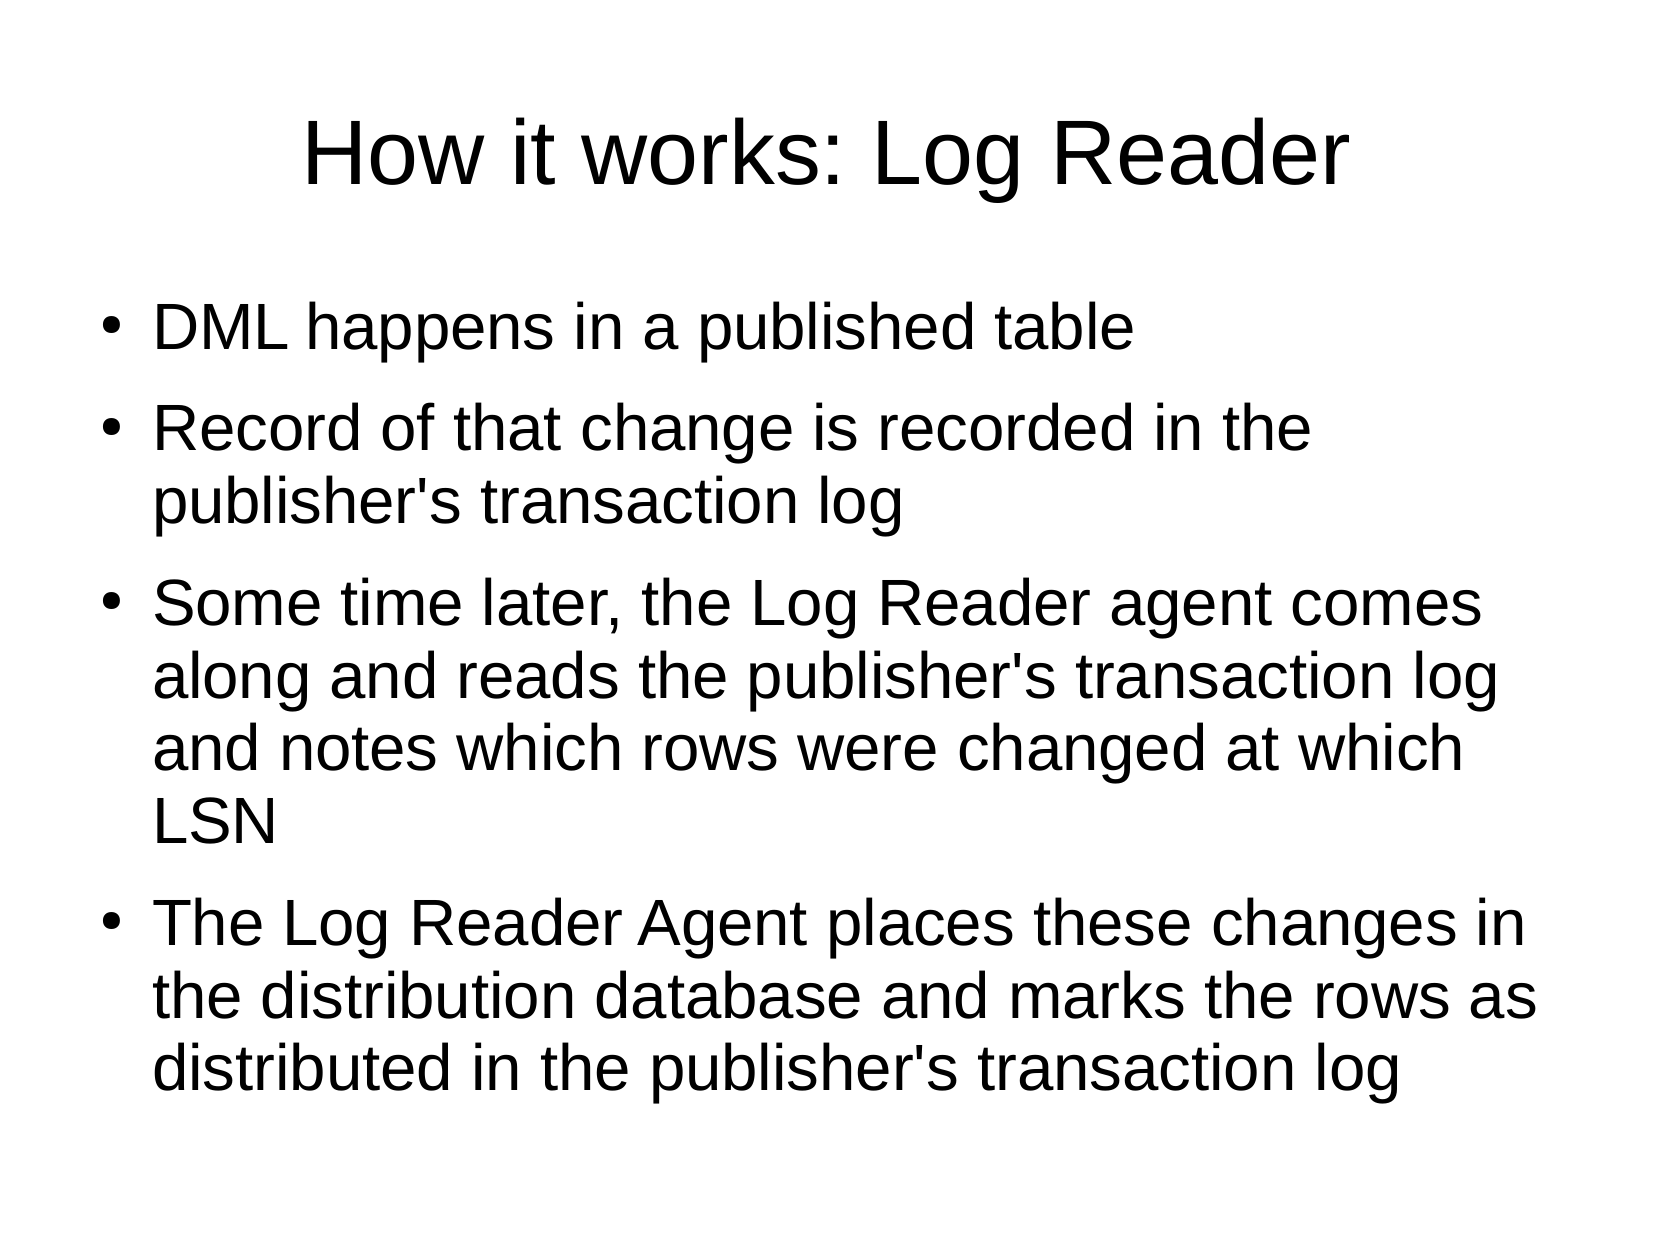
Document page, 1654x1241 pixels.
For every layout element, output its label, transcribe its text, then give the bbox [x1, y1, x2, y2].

title How it works: Log Reader [82, 56, 1571, 250]
list DML happens in a published table Record of that change is recorded in the publisher's transaction log Some time later, the Log Reader agent comes along and reads the publisher's transaction log and notes which rows were changed at which LSN The Log Reader Agent places these changes in the distribution database and marks the rows as distributed in the publisher's transaction log [82, 290, 1571, 1109]
